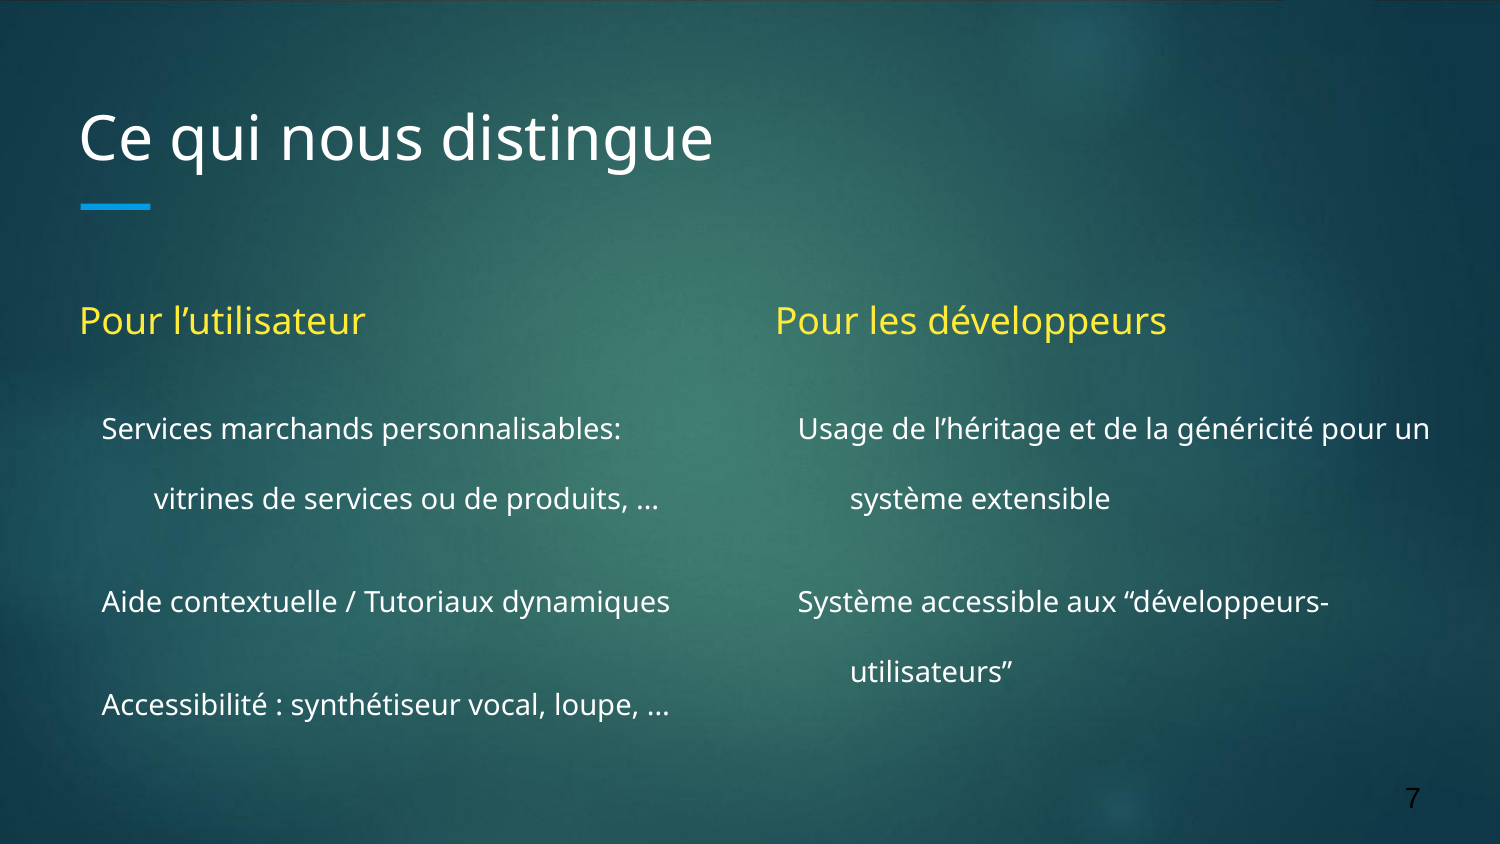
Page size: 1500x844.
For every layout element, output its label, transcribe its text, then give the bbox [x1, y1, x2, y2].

list Pour les développeurs Usage de l’héritage et de la généricité pour un système extensible Système accessible aux “développeurs-utilisateurs” [759, 281, 1462, 787]
picture [0, 0, 1500, 844]
list Pour l’utilisateur Services marchands personnalisables: vitrines de services ou de produits, … Aide contextuelle / Tutoriaux dynamiques Accessibilité : synthétiseur vocal, loupe, … [63, 281, 741, 787]
title Ce qui nous distingue [63, 75, 1437, 188]
slide_number <number> [1389, 764, 1480, 830]
